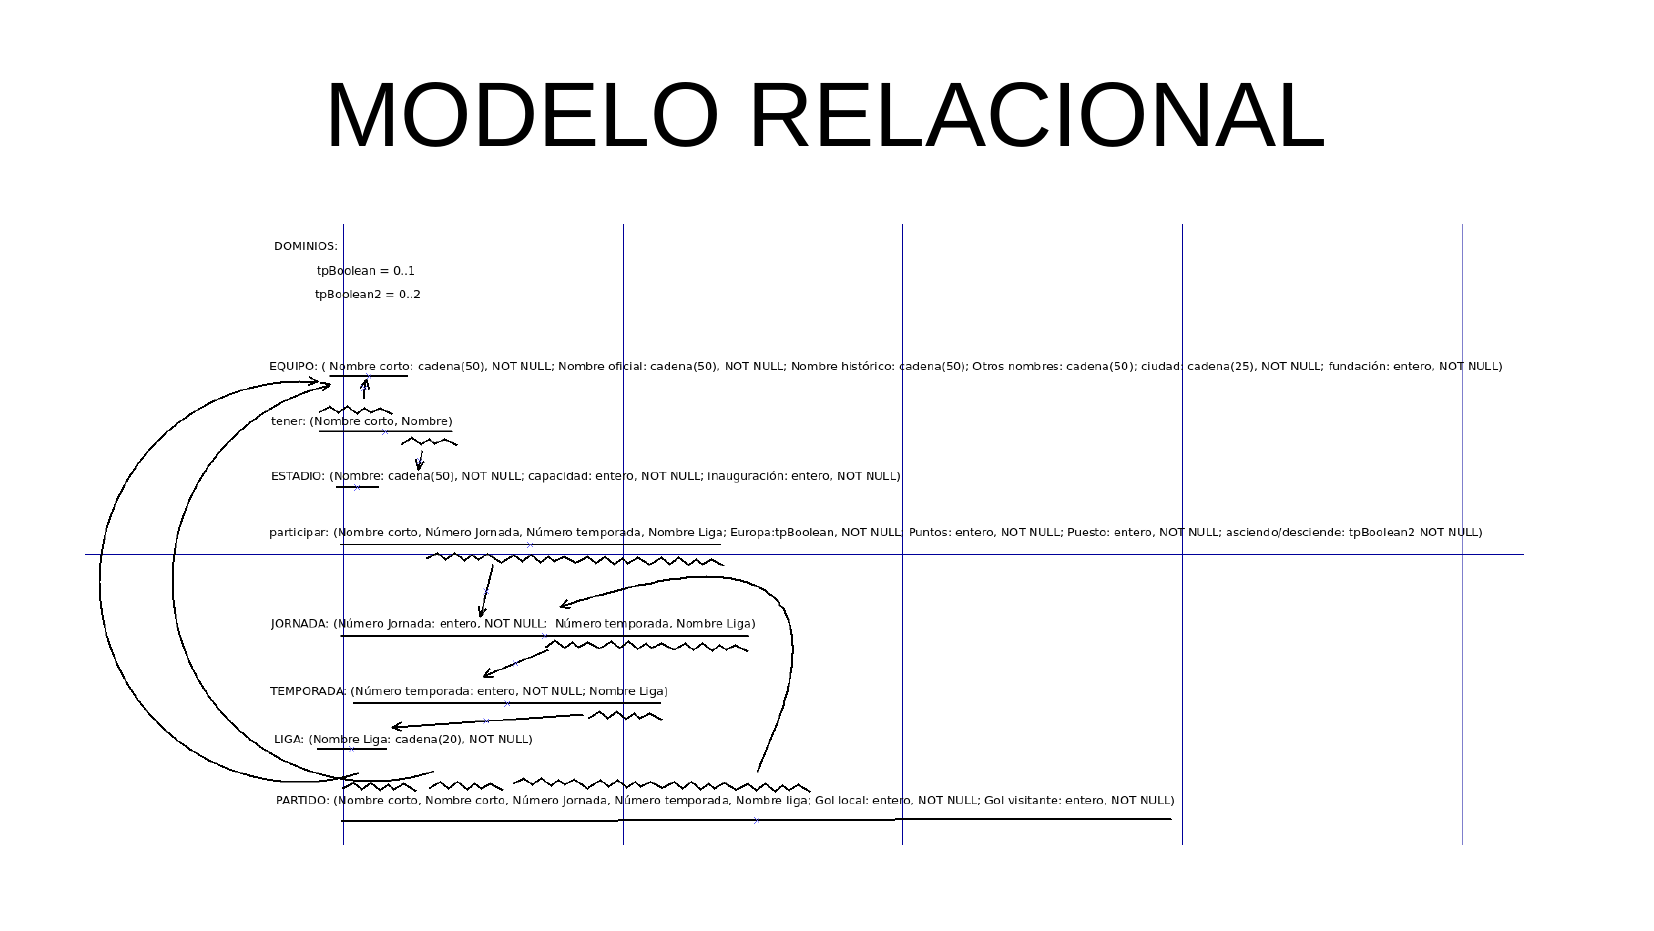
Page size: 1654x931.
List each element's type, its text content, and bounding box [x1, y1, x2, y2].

title MODELO RELACIONAL [82, 37, 1571, 193]
picture [85, 224, 1524, 845]
